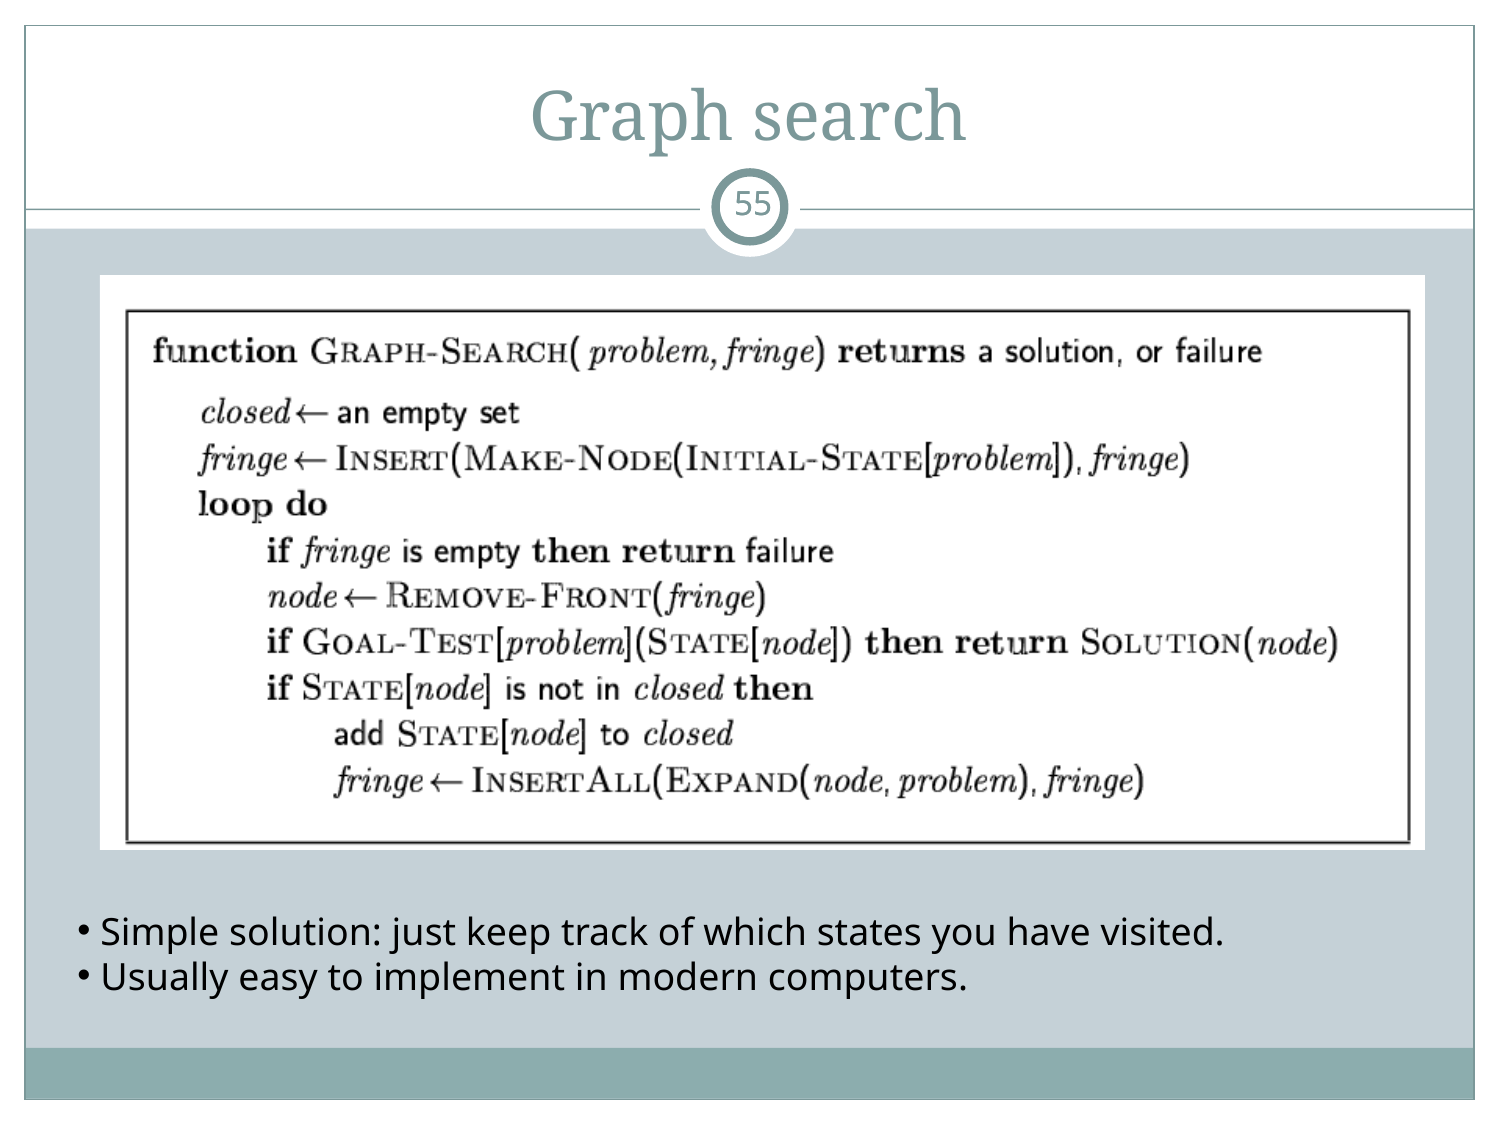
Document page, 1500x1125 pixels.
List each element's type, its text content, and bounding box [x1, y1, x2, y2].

text_box Simple solution: just keep track of which states you have visited. Usually easy to implement in modern computers. [62, 900, 1425, 1006]
picture [99, 275, 1425, 850]
title Graph search [49, 37, 1450, 162]
slide_number <number> [715, 168, 791, 241]
